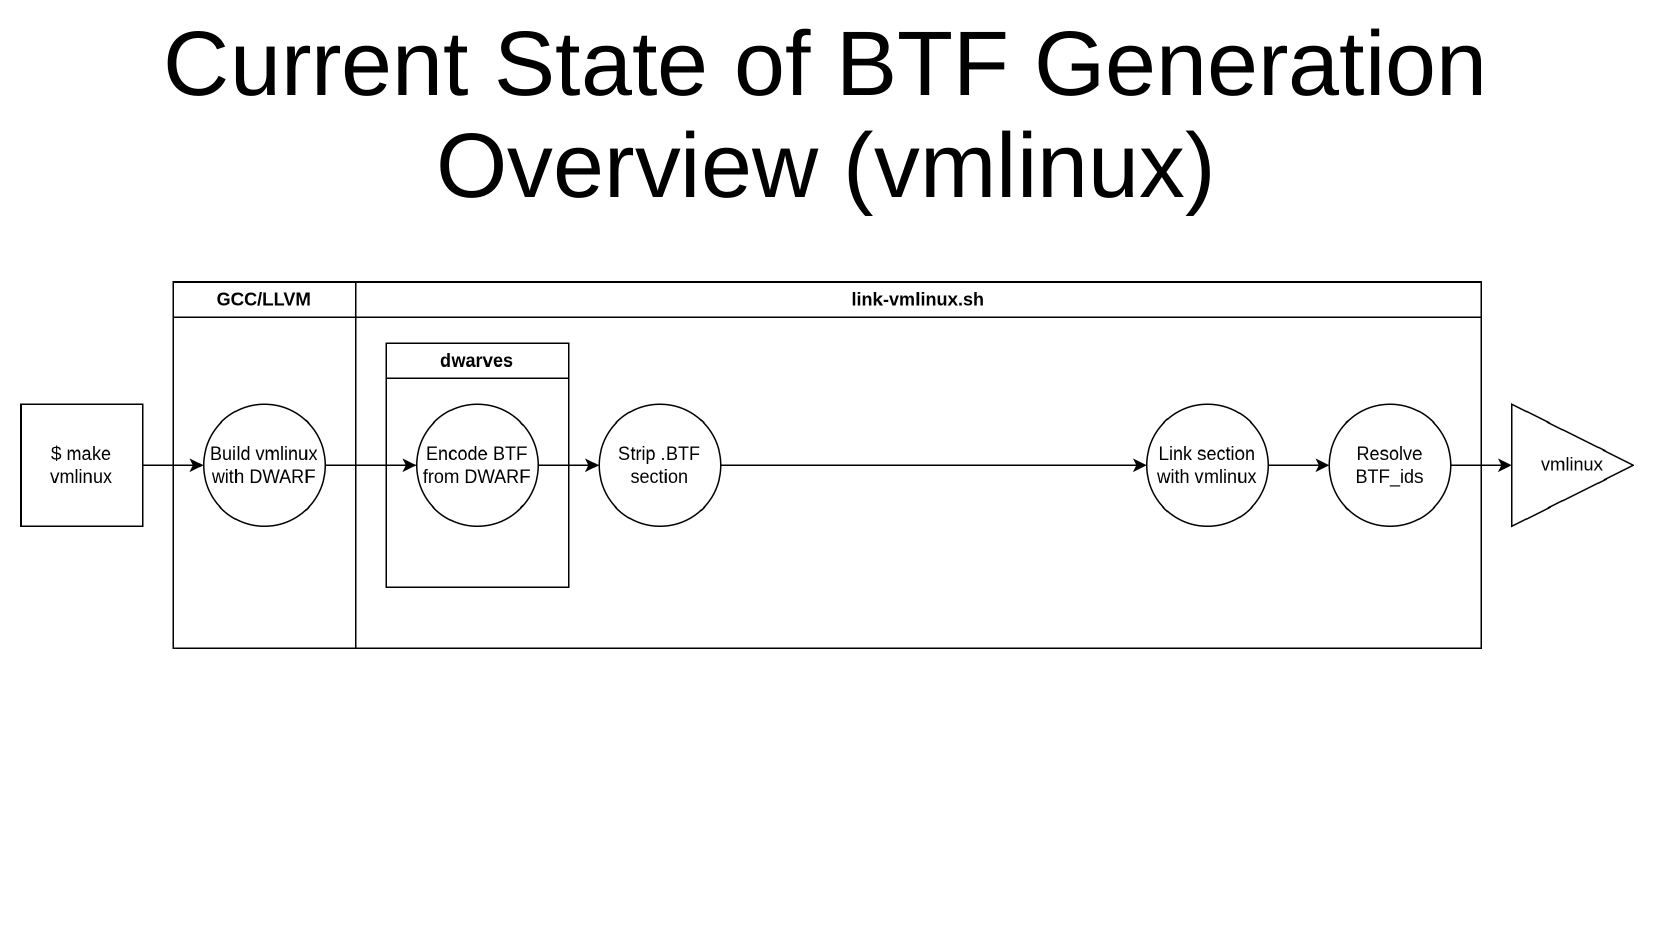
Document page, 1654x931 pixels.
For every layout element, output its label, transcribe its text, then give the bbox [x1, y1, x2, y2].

picture [20, 281, 1634, 649]
title Current State of BTF Generation Overview (vmlinux) [82, 12, 1571, 218]
